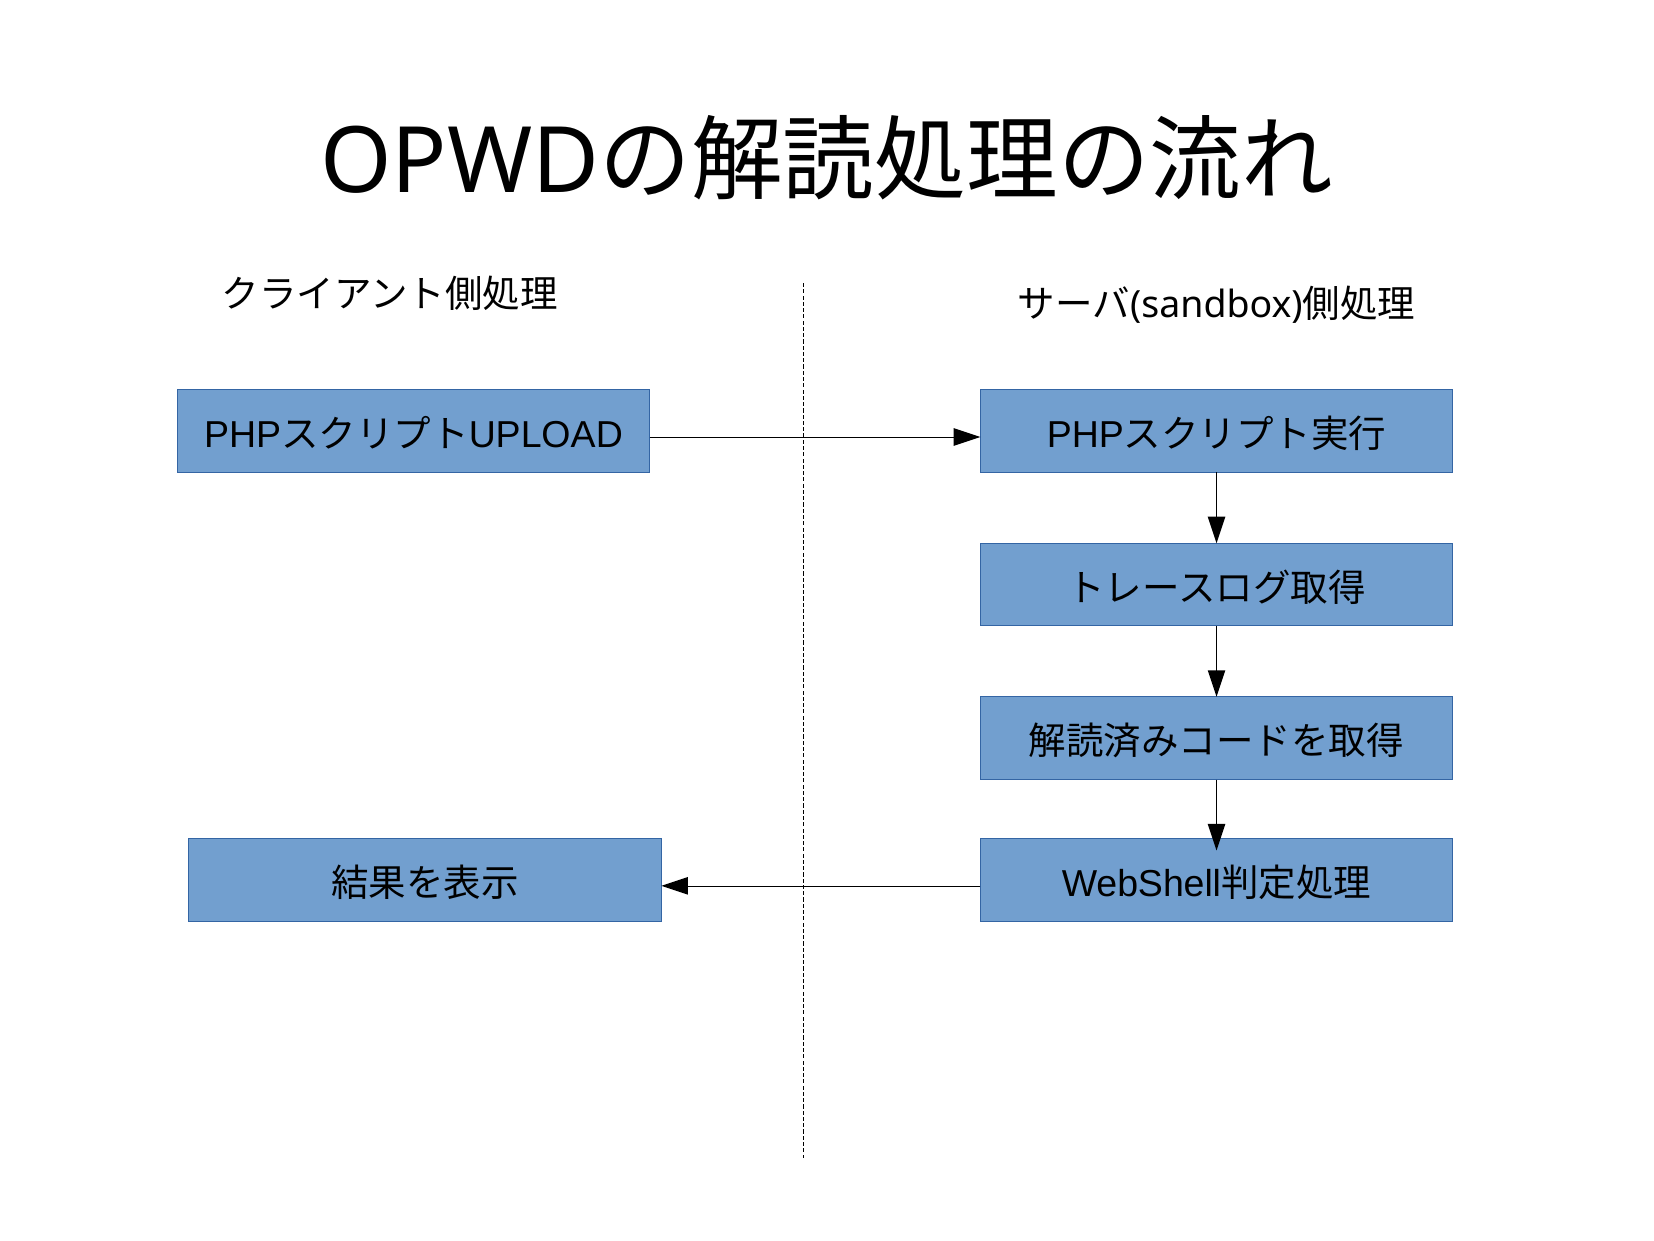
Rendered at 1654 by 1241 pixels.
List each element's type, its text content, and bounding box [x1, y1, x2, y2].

title OPWDの解読処理の流れ [82, 49, 1571, 257]
text_box PHPスクリプトUPLOAD [177, 389, 650, 473]
text_box PHPスクリプト実行 [980, 389, 1453, 473]
text_box トレースログ取得 [980, 543, 1453, 626]
text_box 結果を表示 [188, 838, 662, 922]
text_box クライアント側処理 [129, 256, 650, 309]
text_box サーバ(sandbox)側処理 [956, 266, 1477, 319]
text_box 解読済みコードを取得 [980, 696, 1453, 780]
text_box WebShell判定処理 [980, 838, 1453, 922]
